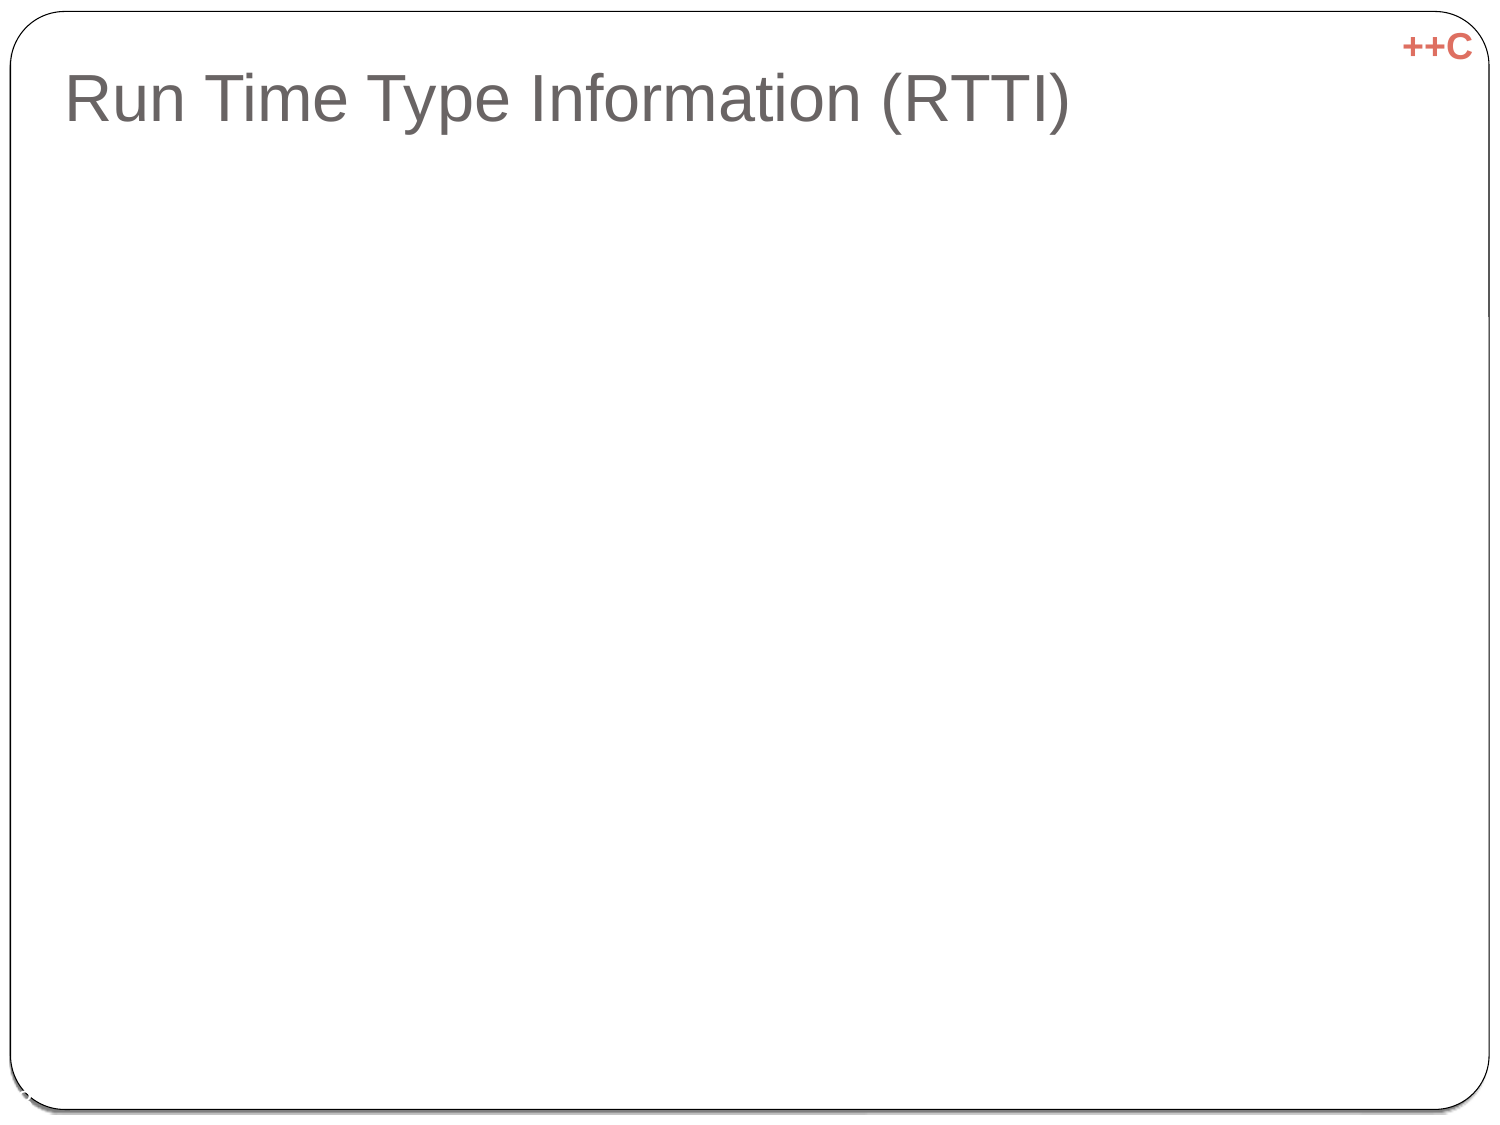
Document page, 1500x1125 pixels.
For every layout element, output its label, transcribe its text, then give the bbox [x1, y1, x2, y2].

slide_number <number> [0, 1074, 50, 1125]
title Run Time Type Information (RTTI) [50, 45, 1450, 150]
